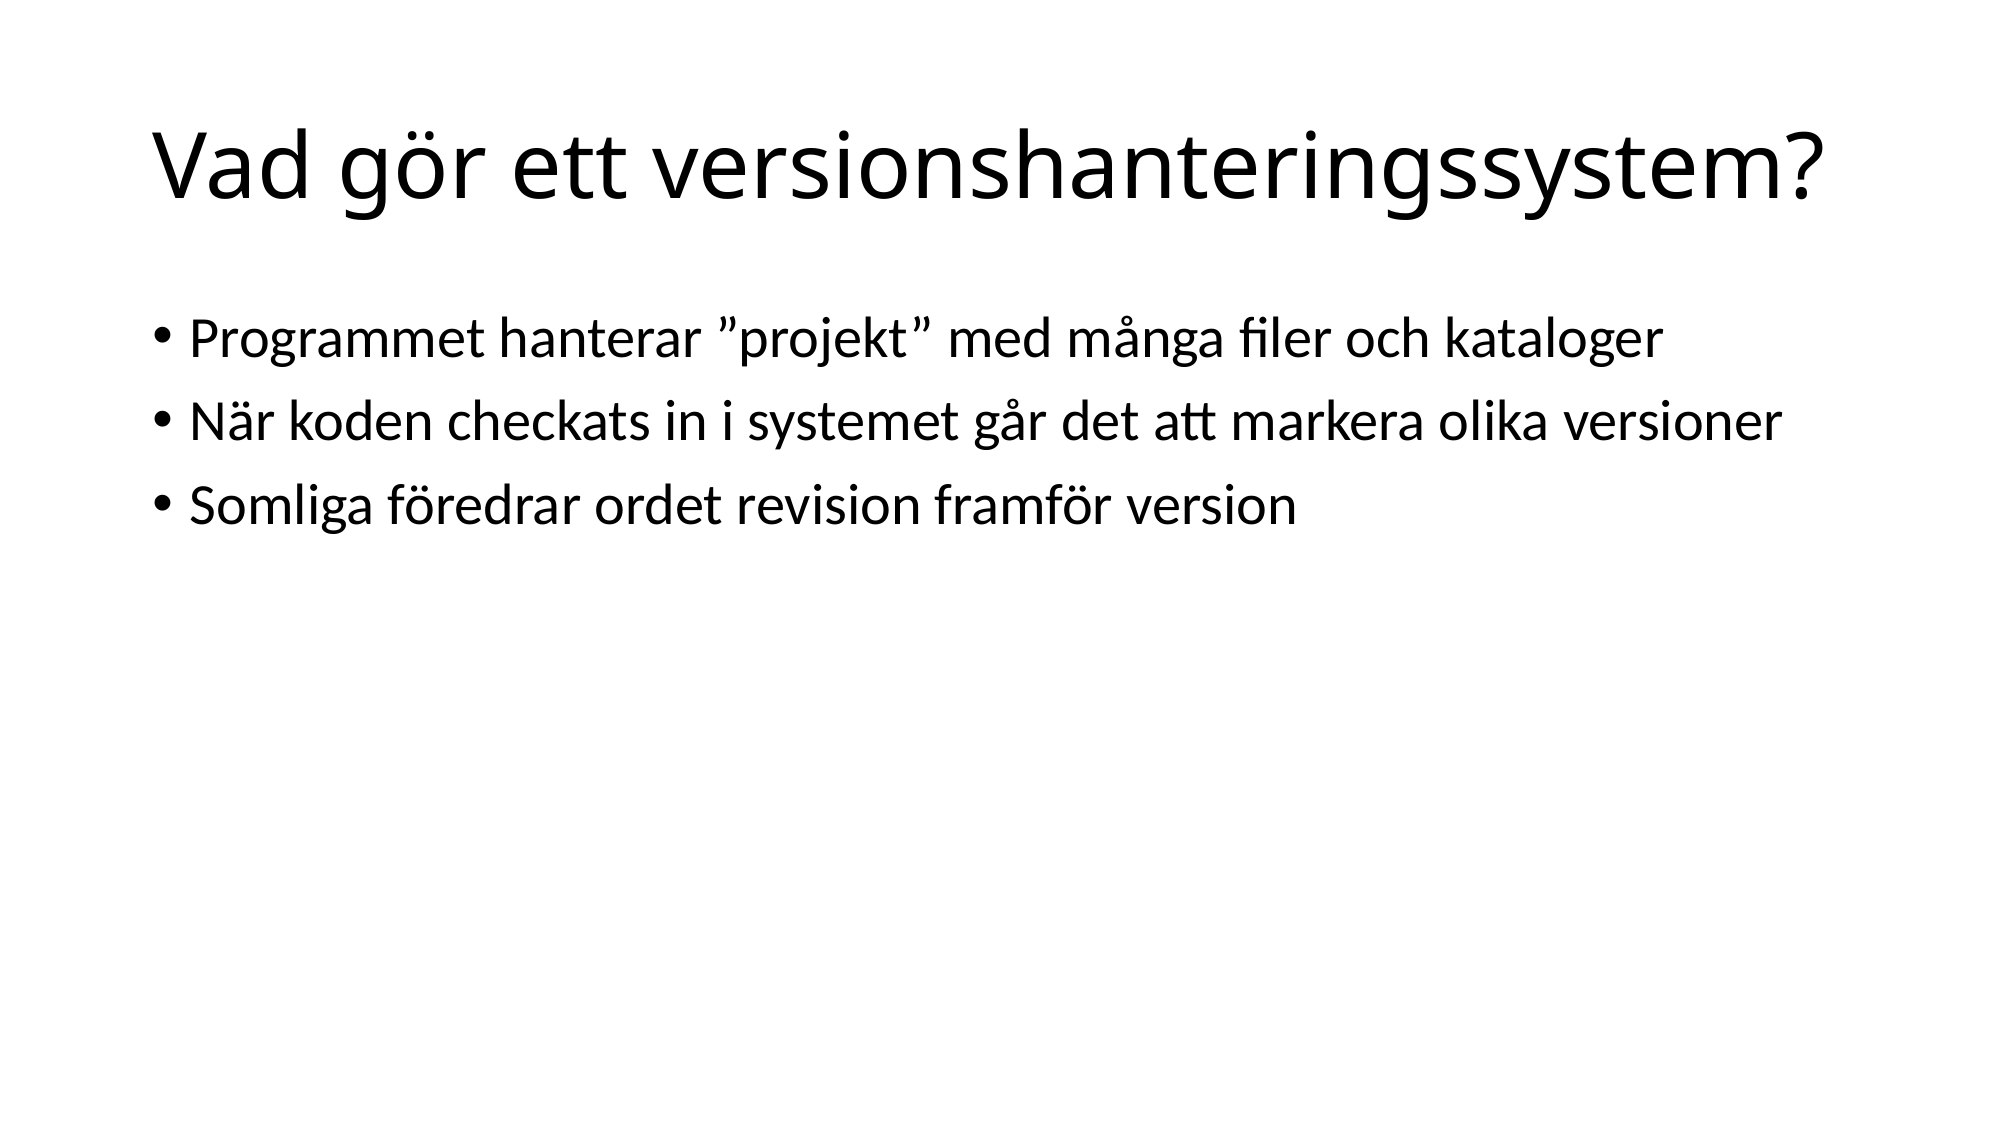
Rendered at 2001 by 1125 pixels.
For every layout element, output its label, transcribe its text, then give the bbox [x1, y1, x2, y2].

list Programmet hanterar ”projekt” med många filer och kataloger När koden checkats in i systemet går det att markera olika versioner Somliga föredrar ordet revision framför version [137, 299, 1863, 1014]
title Vad gör ett versionshanteringssystem? [137, 59, 1863, 278]
